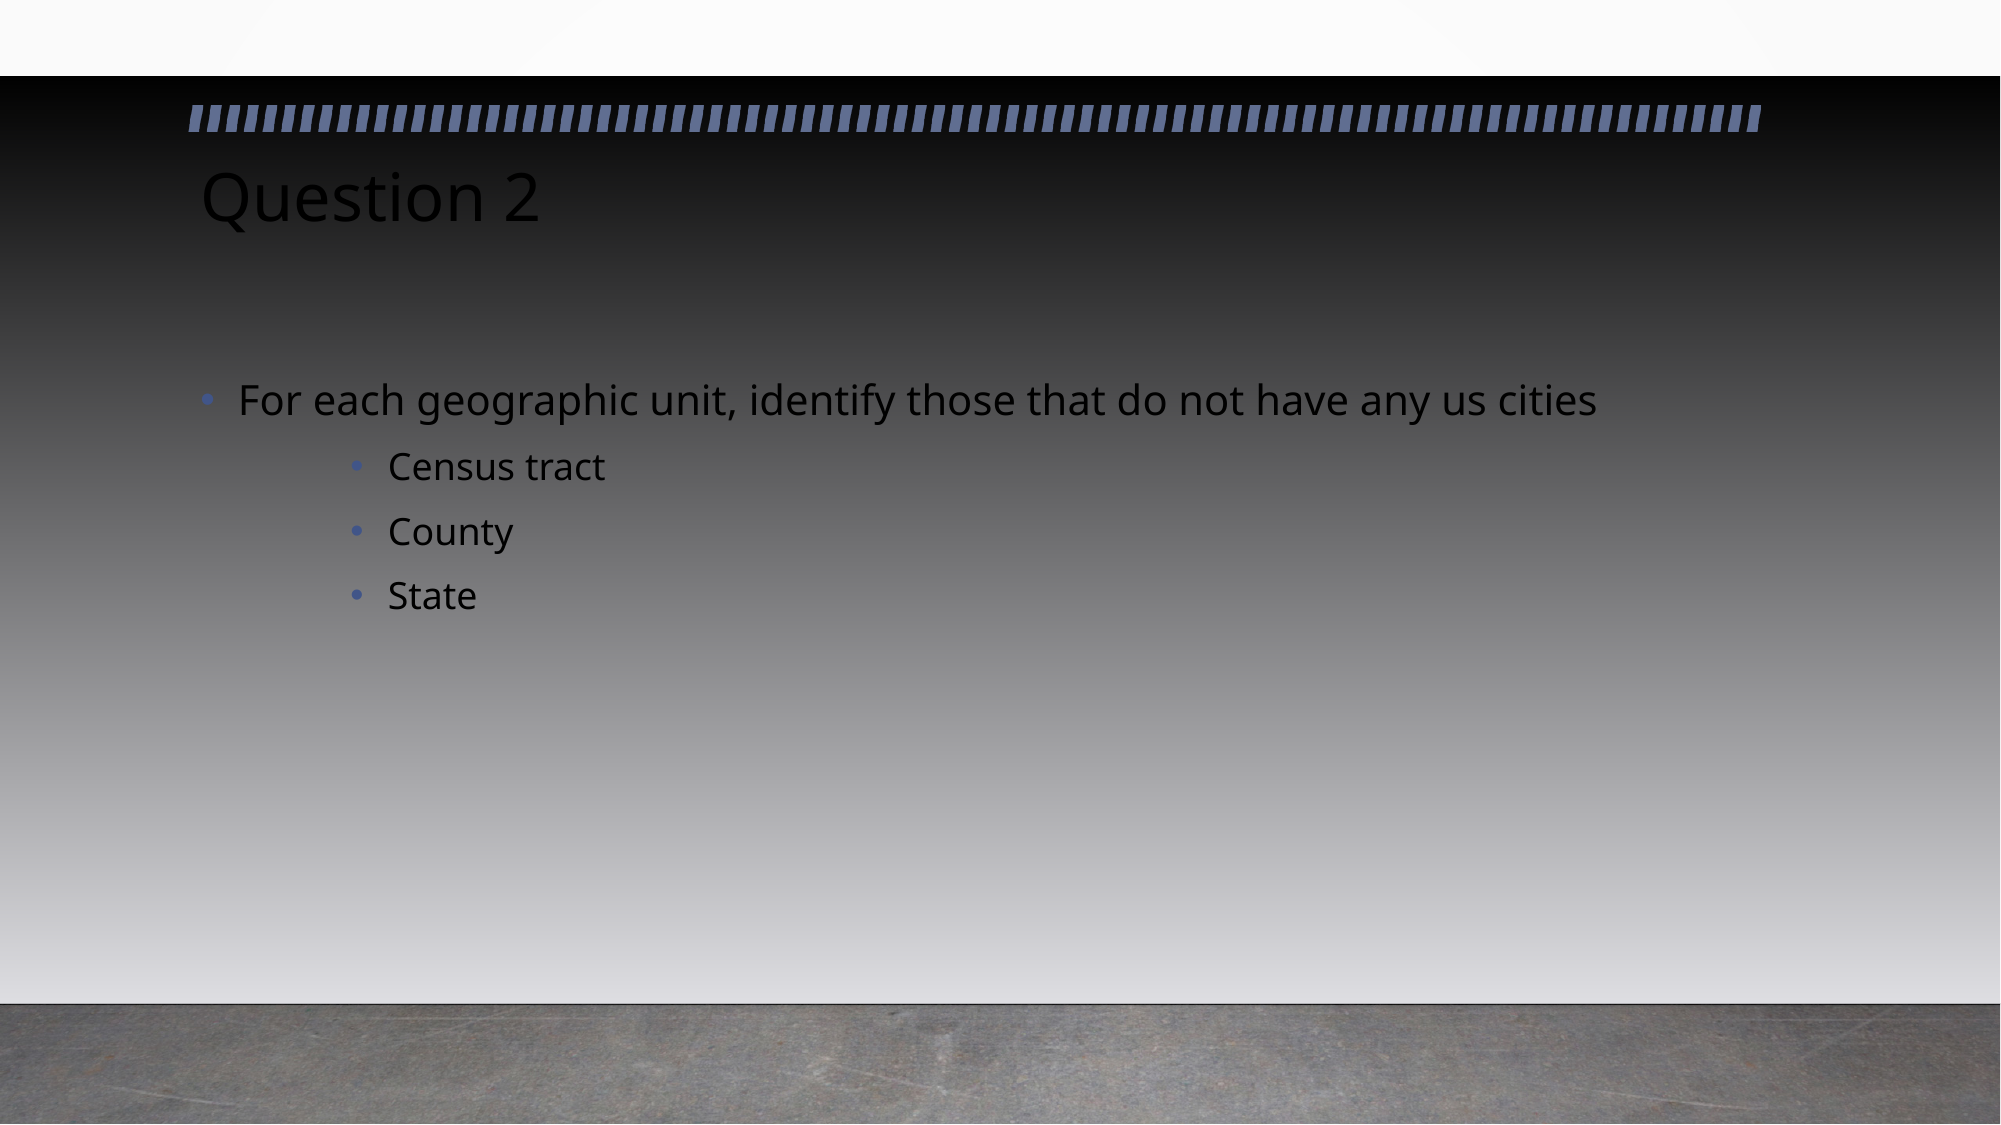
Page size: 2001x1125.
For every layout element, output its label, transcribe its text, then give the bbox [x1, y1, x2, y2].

list For each geographic unit, identify those that do not have any us cities Census tract County State [185, 356, 1761, 897]
title Question 2 [185, 156, 1761, 329]
